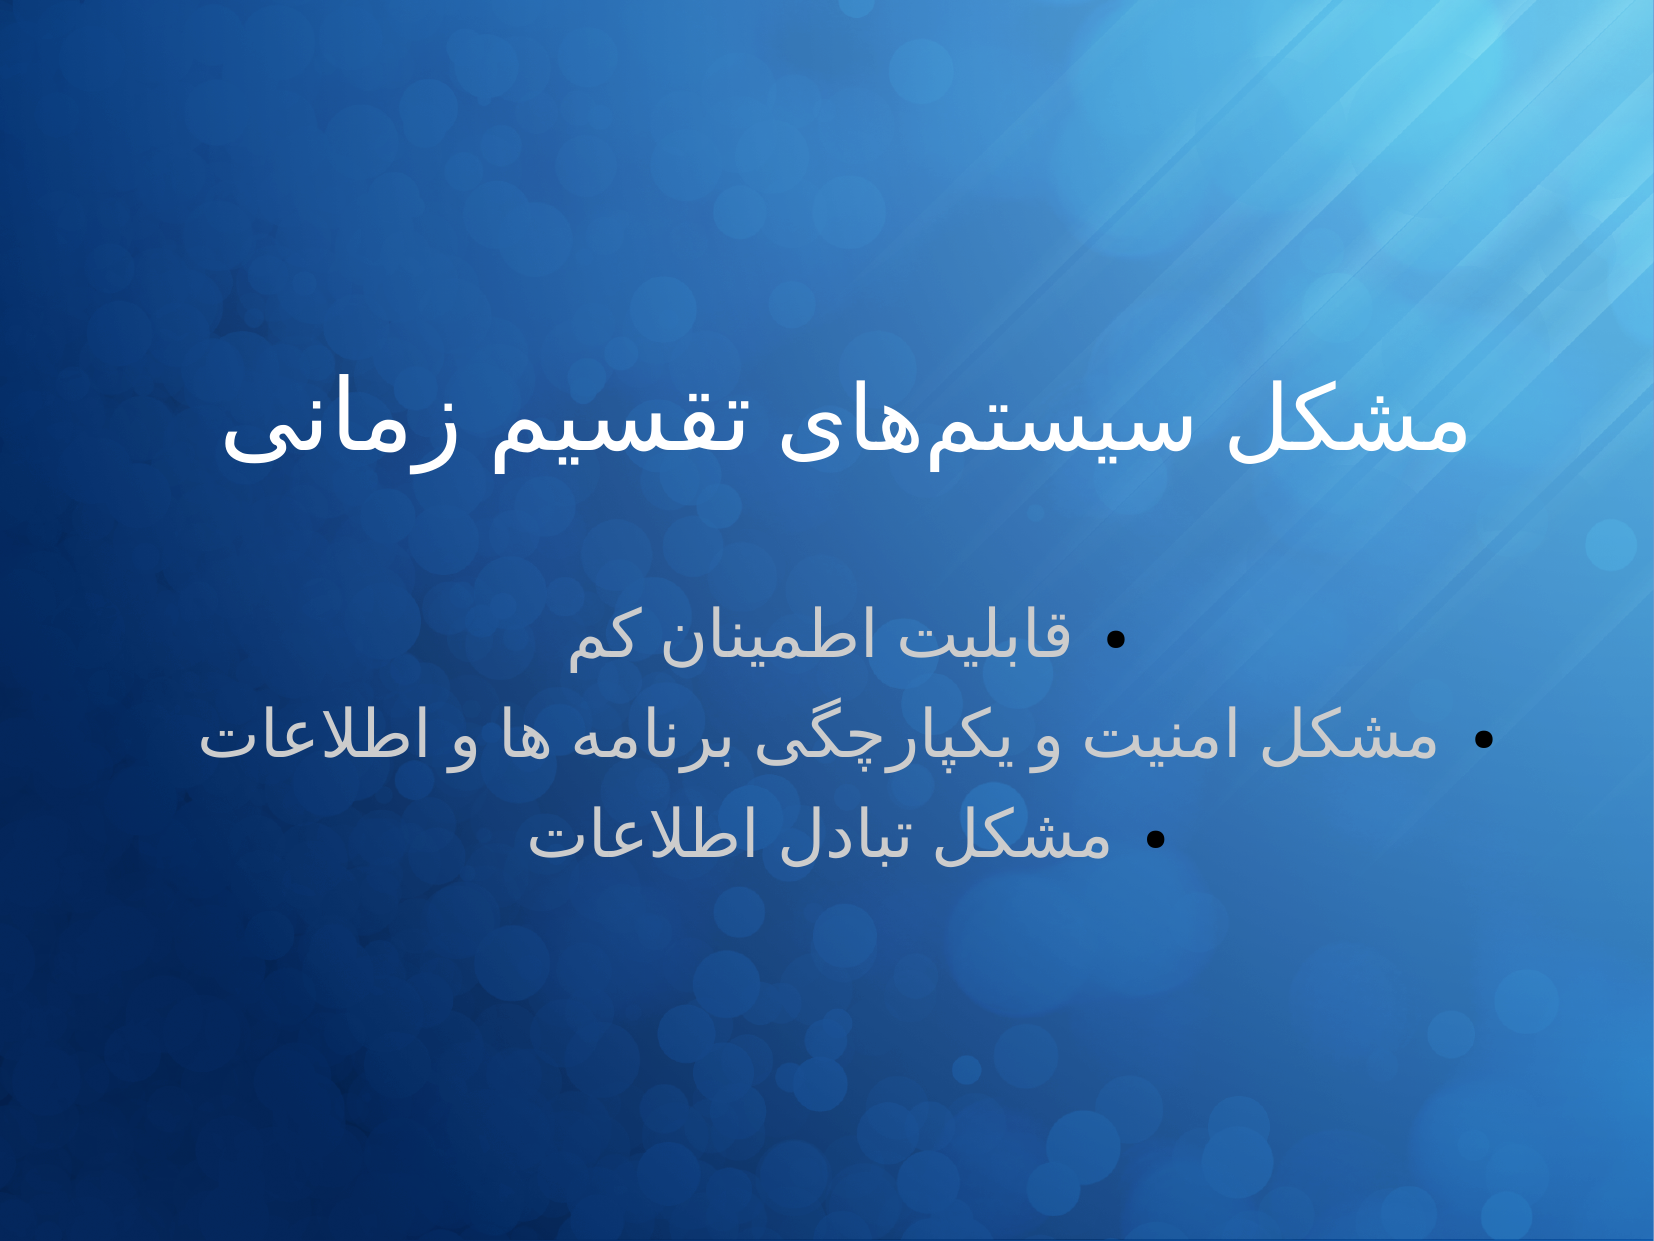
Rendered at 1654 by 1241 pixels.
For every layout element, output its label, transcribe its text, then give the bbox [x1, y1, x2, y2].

picture [0, 0, 1654, 1241]
subtitle قابلیت اطمینان کم مشکل امنیت و یکپارچگی برنامه ها و اطلاعات مشکل تبادل اطلاعات [112, 531, 1570, 938]
title مشکل سیستم‌های تقسیم زمانی [118, 294, 1576, 557]
